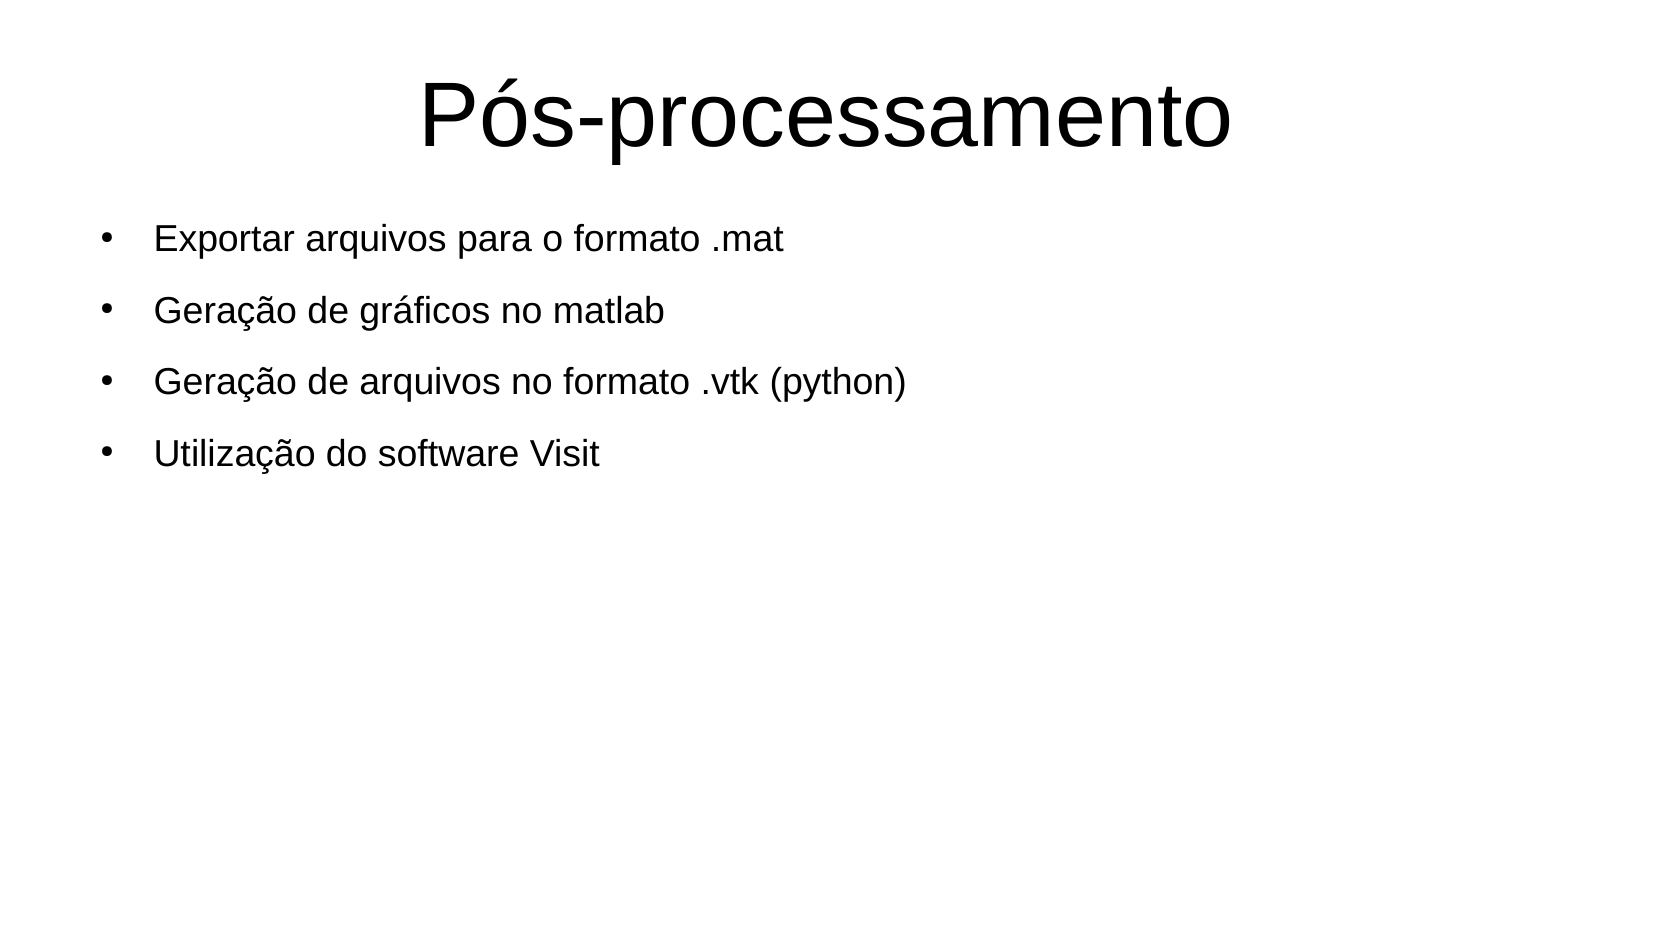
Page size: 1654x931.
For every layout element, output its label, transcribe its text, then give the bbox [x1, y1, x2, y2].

title Pós-processamento [82, 37, 1571, 193]
list Exportar arquivos para o formato .mat Geração de gráficos no matlab Geração de arquivos no formato .vtk (python) Utilização do software Visit [82, 217, 1571, 758]
